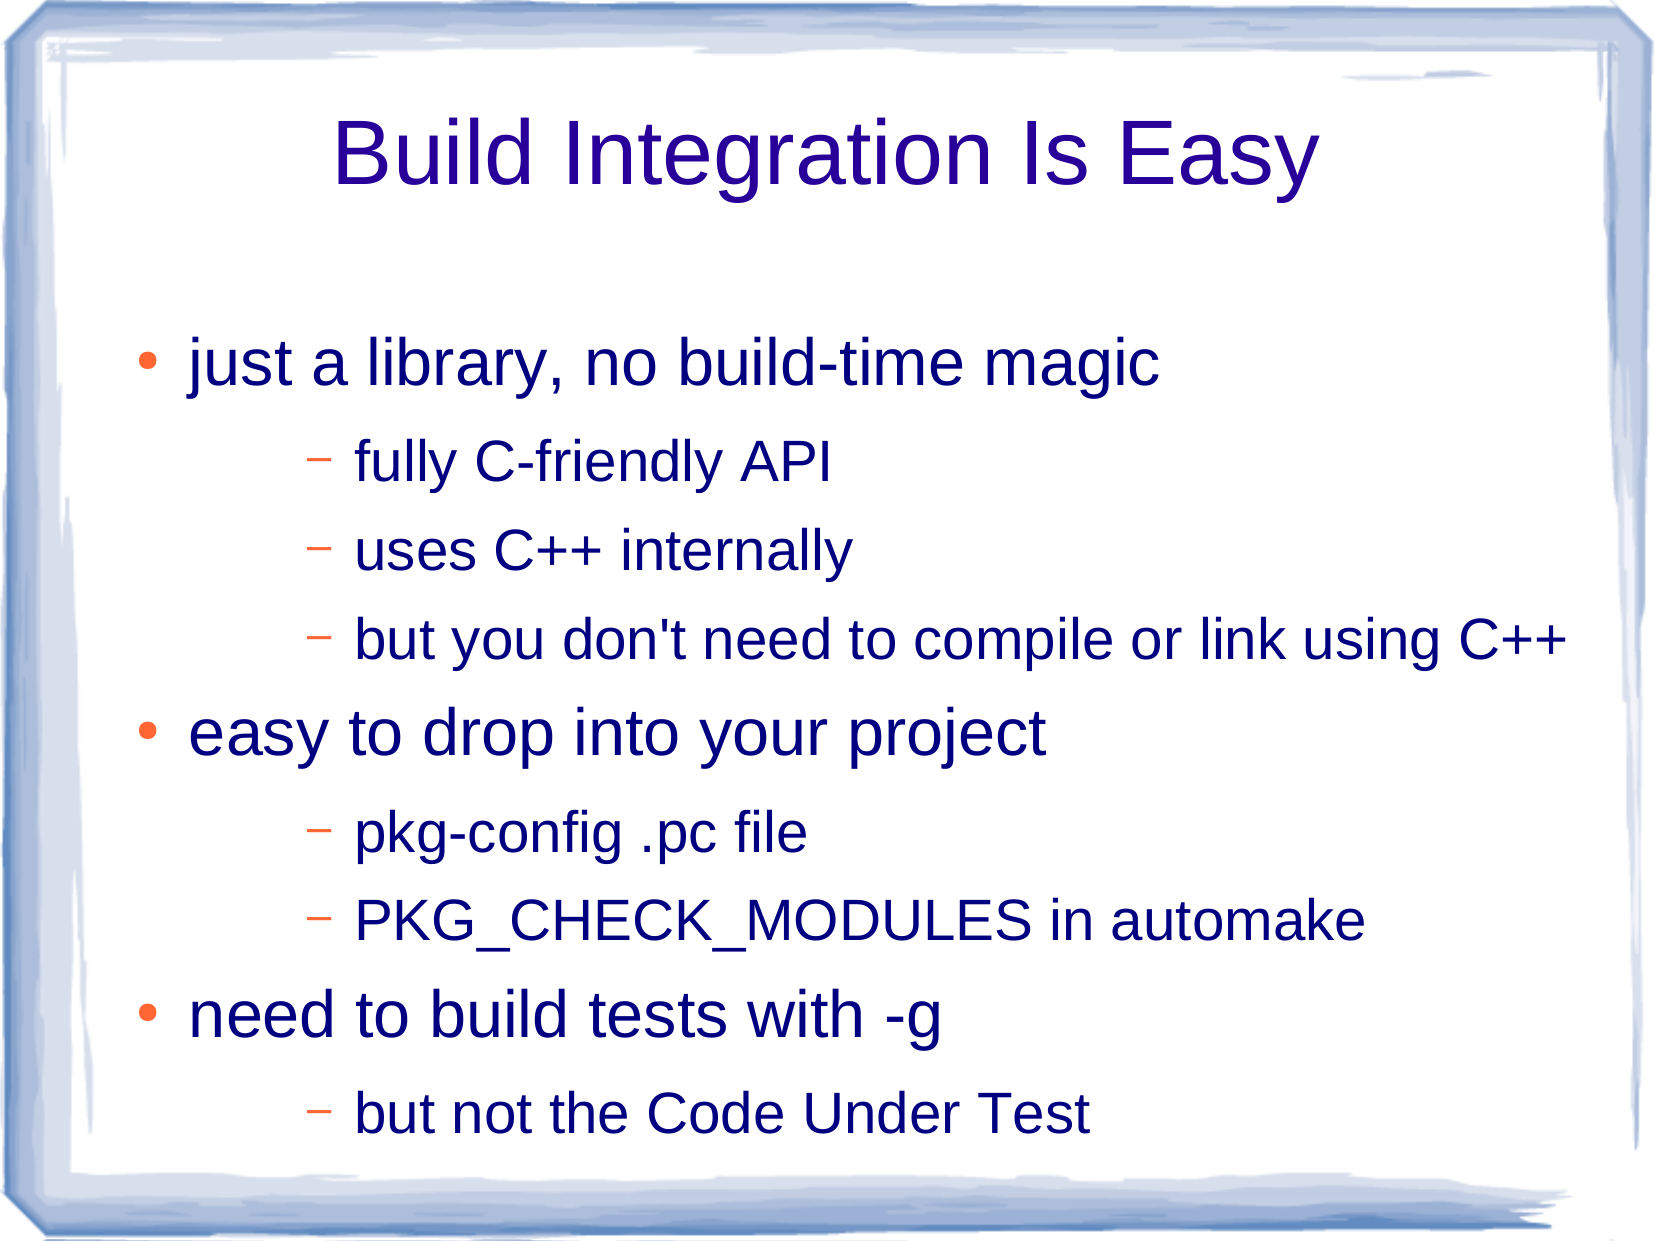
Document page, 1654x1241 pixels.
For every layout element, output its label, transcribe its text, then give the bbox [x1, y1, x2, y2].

list just a library, no build-time magic fully C-friendly API uses C++ internally but you don't need to compile or link using C++ easy to drop into your project pkg-config .pc file PKG_CHECK_MODULES in automake need to build tests with -g but not the Code Under Test [118, 324, 1571, 1146]
title Build Integration Is Easy [82, 56, 1571, 250]
picture [0, 0, 1654, 1241]
